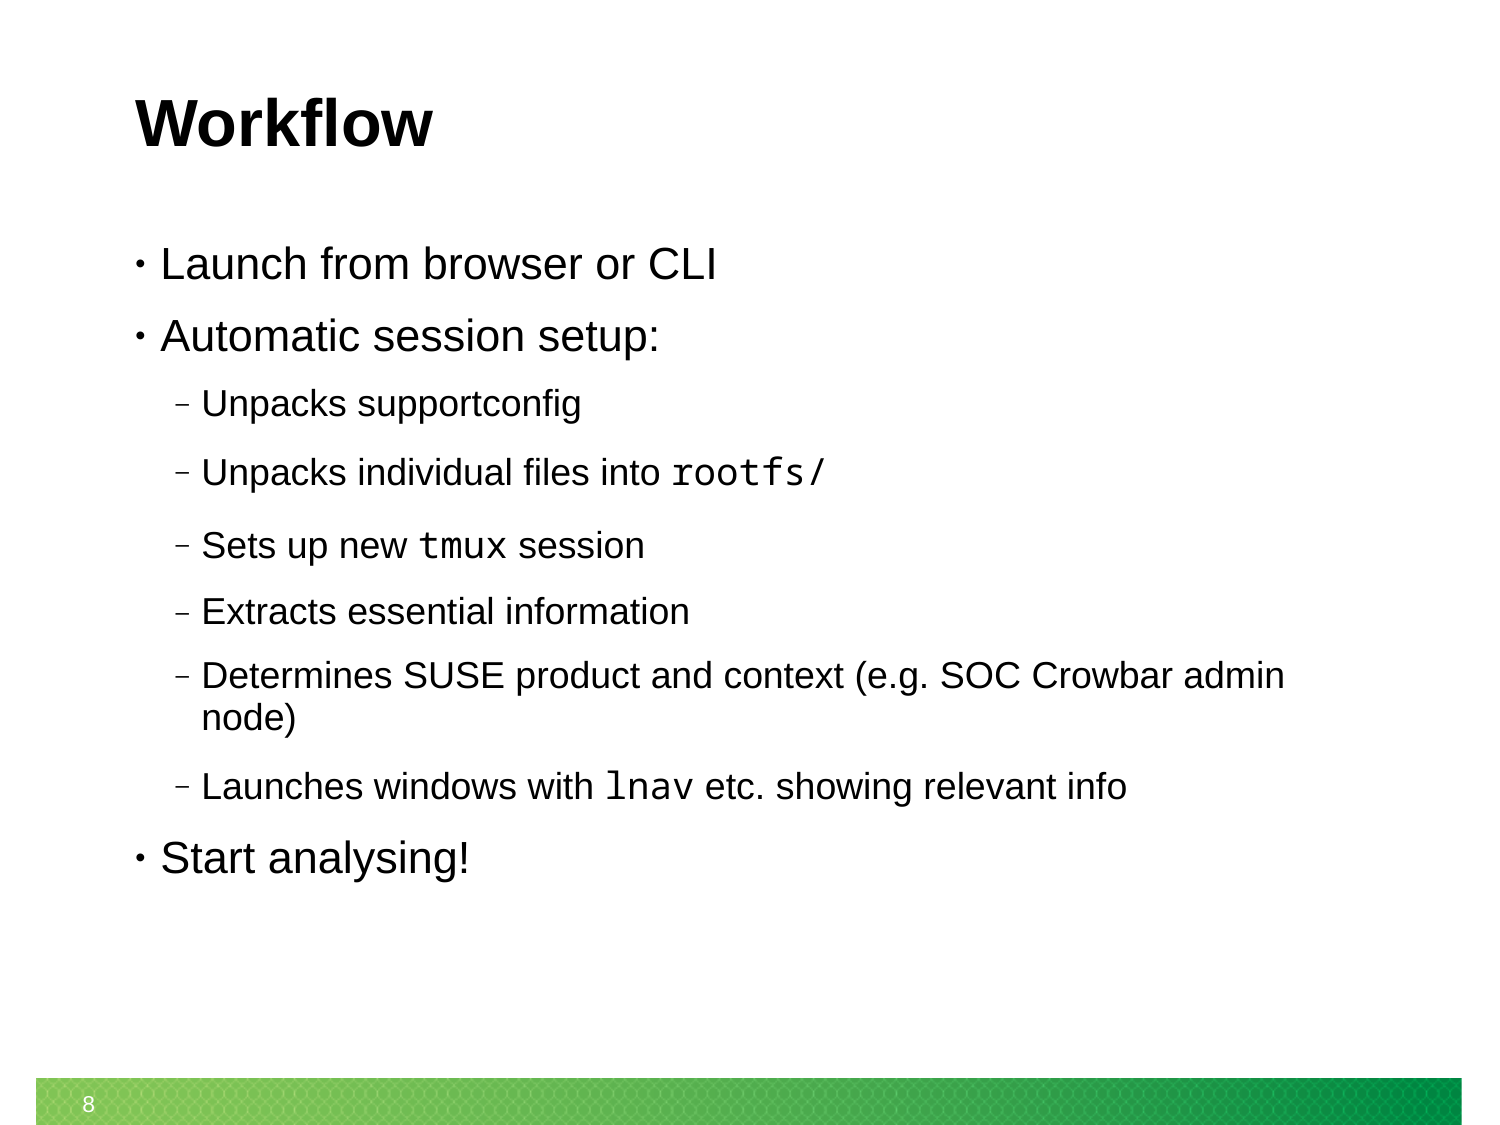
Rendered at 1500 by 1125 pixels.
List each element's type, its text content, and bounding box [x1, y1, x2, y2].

list Launch from browser or CLI Automatic session setup: Unpacks supportconfig Unpacks individual files into rootfs/ Sets up new tmux session Extracts essential information Determines SUSE product and context (e.g. SOC Crowbar admin node) Launches windows with lnav etc. showing relevant info Start analysing! [135, 238, 1372, 892]
title Workflow [135, 41, 1372, 204]
picture [36, 1078, 1462, 1125]
